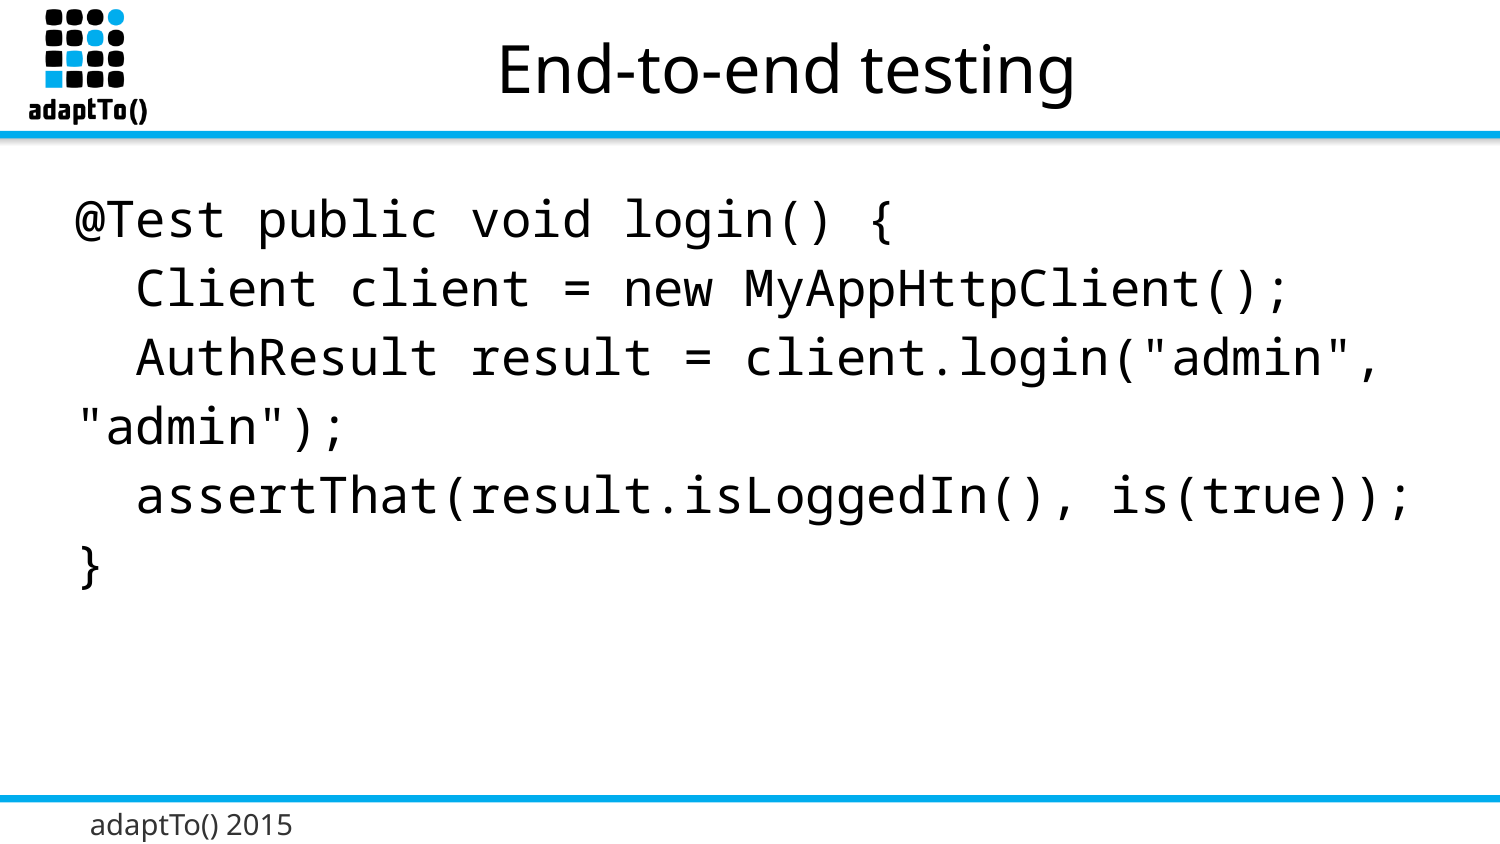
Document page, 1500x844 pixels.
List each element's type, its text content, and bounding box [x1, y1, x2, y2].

picture [27, 6, 148, 126]
title End-to-end testing [150, 15, 1425, 121]
list @Test public void login() { Client client = new MyAppHttpClient(); AuthResult result = client.login("admin", "admin"); assertThat(result.isLoggedIn(), is(true)); } [52, 183, 1447, 760]
